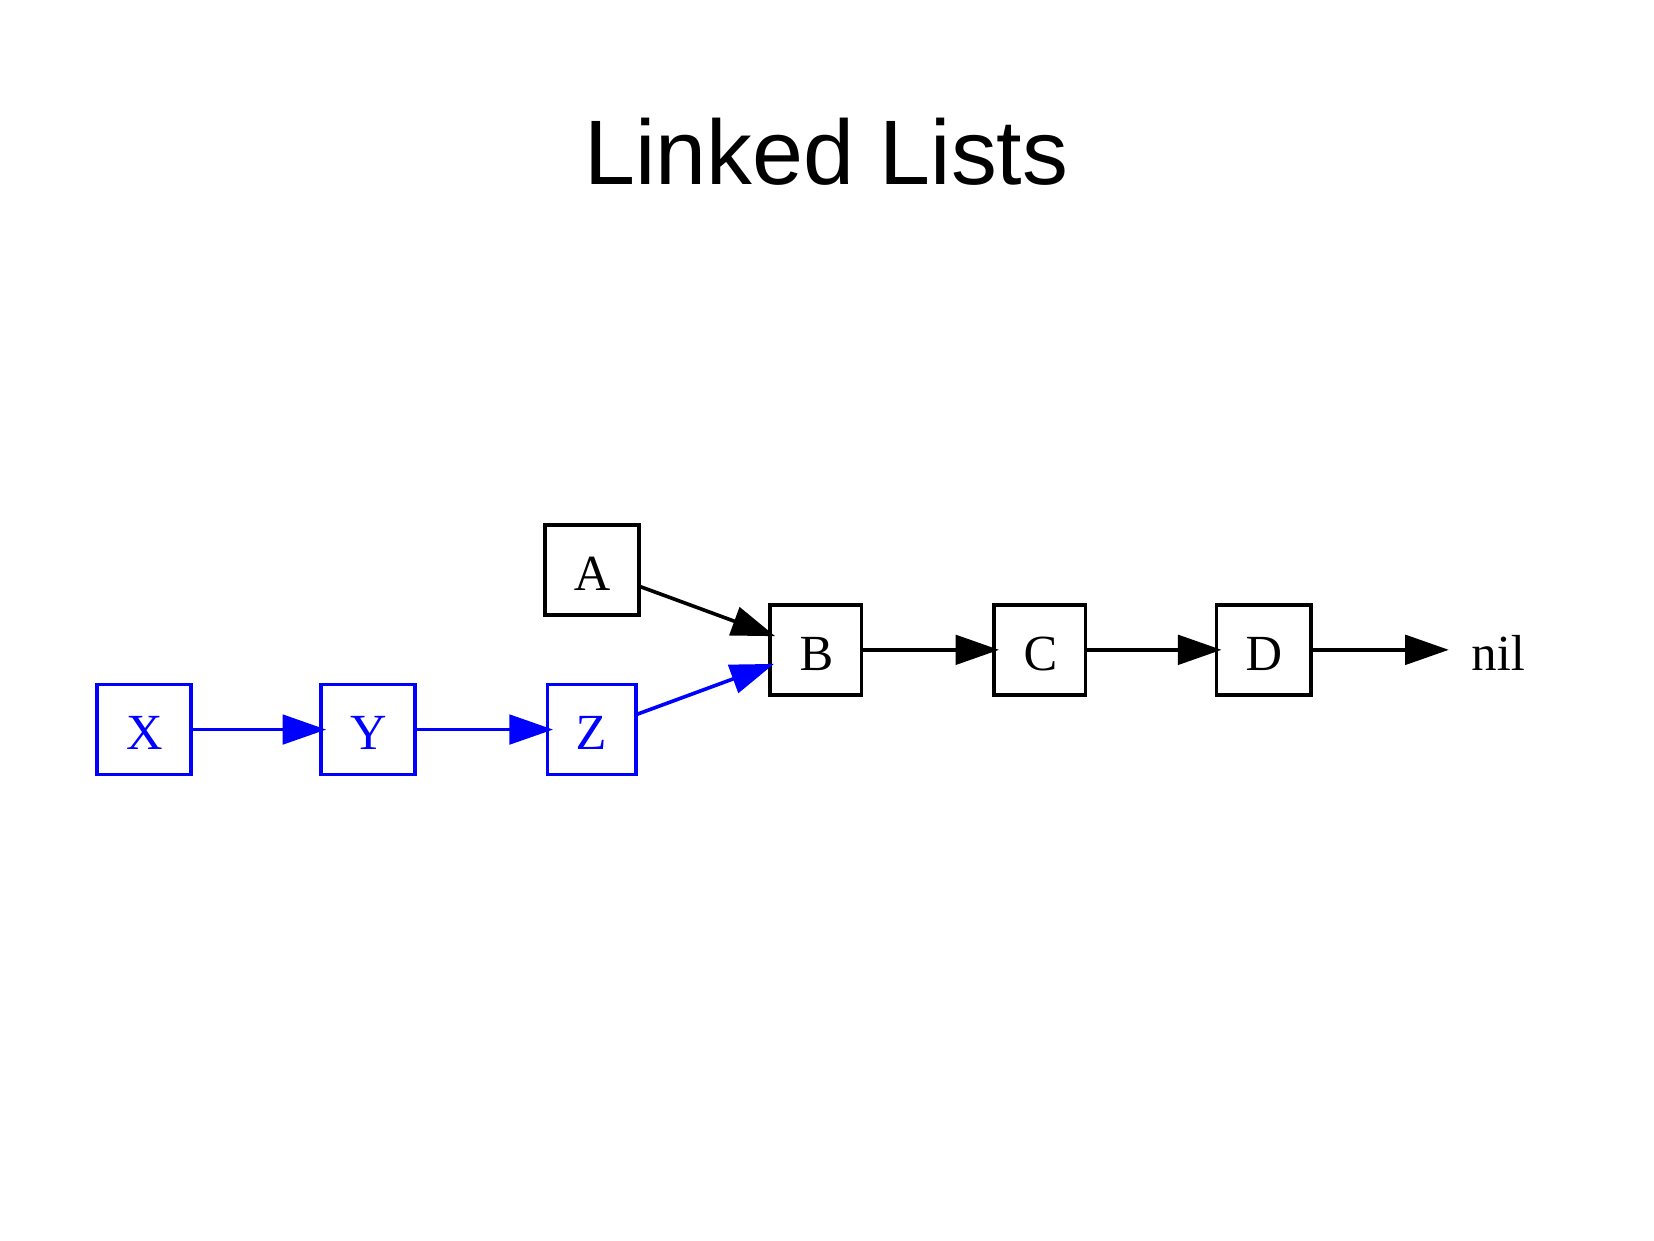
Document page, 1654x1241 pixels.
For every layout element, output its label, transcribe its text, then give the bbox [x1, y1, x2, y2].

title Linked Lists [82, 49, 1571, 257]
picture [82, 512, 1571, 788]
